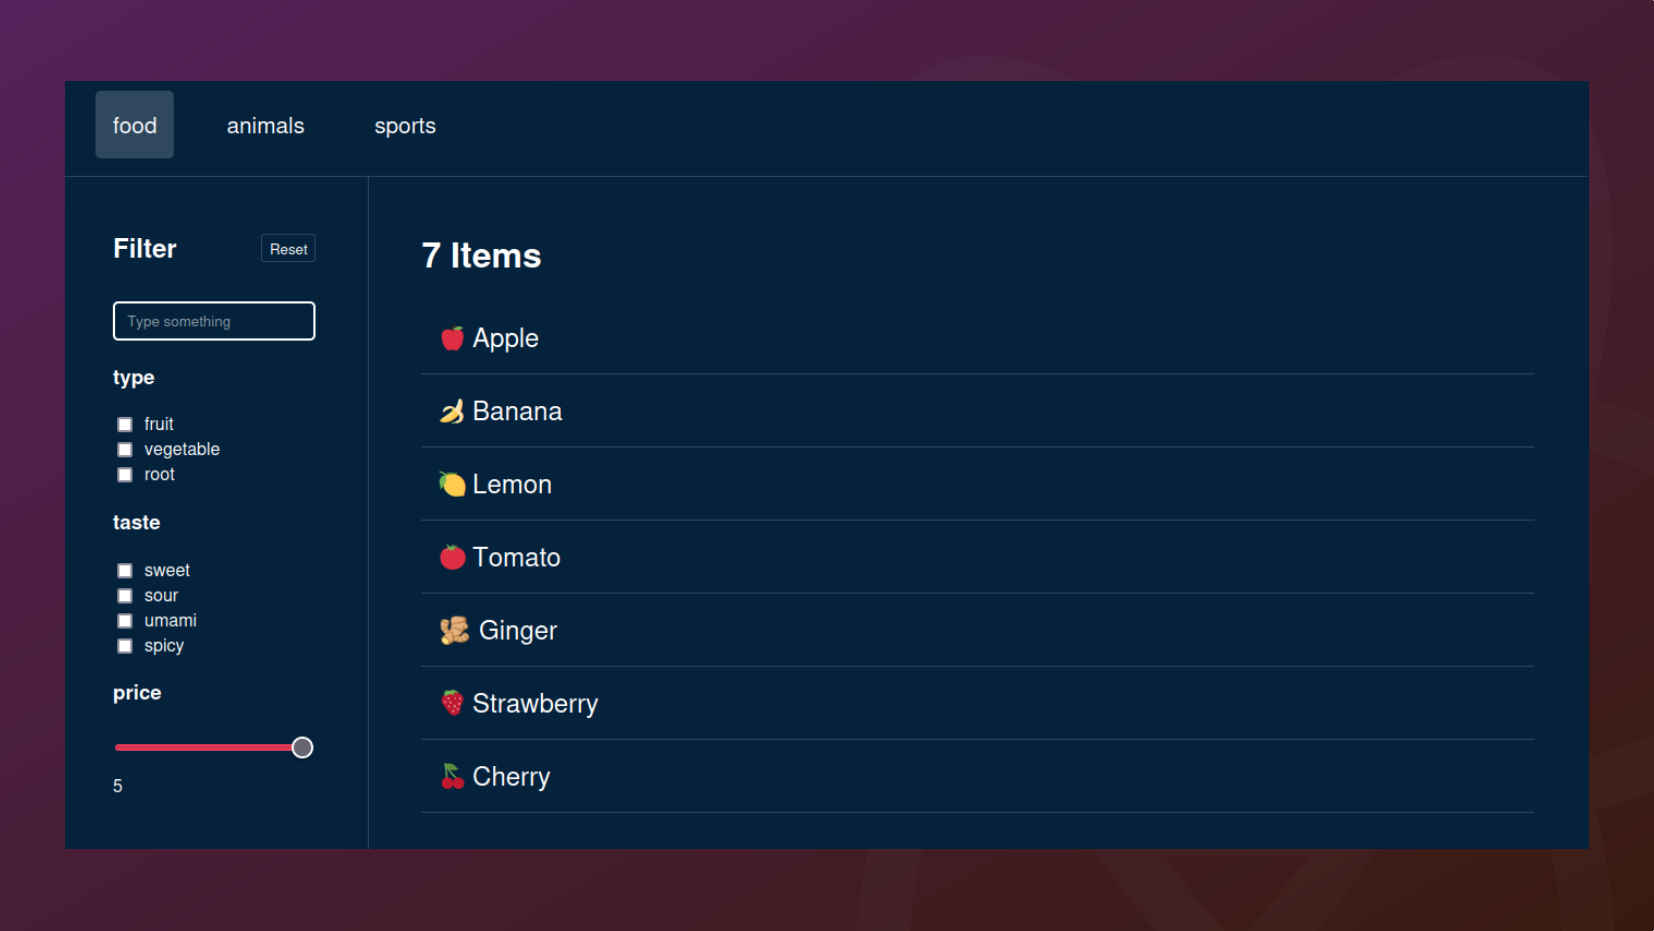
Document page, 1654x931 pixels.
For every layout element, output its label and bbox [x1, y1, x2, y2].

picture [65, 81, 1589, 849]
